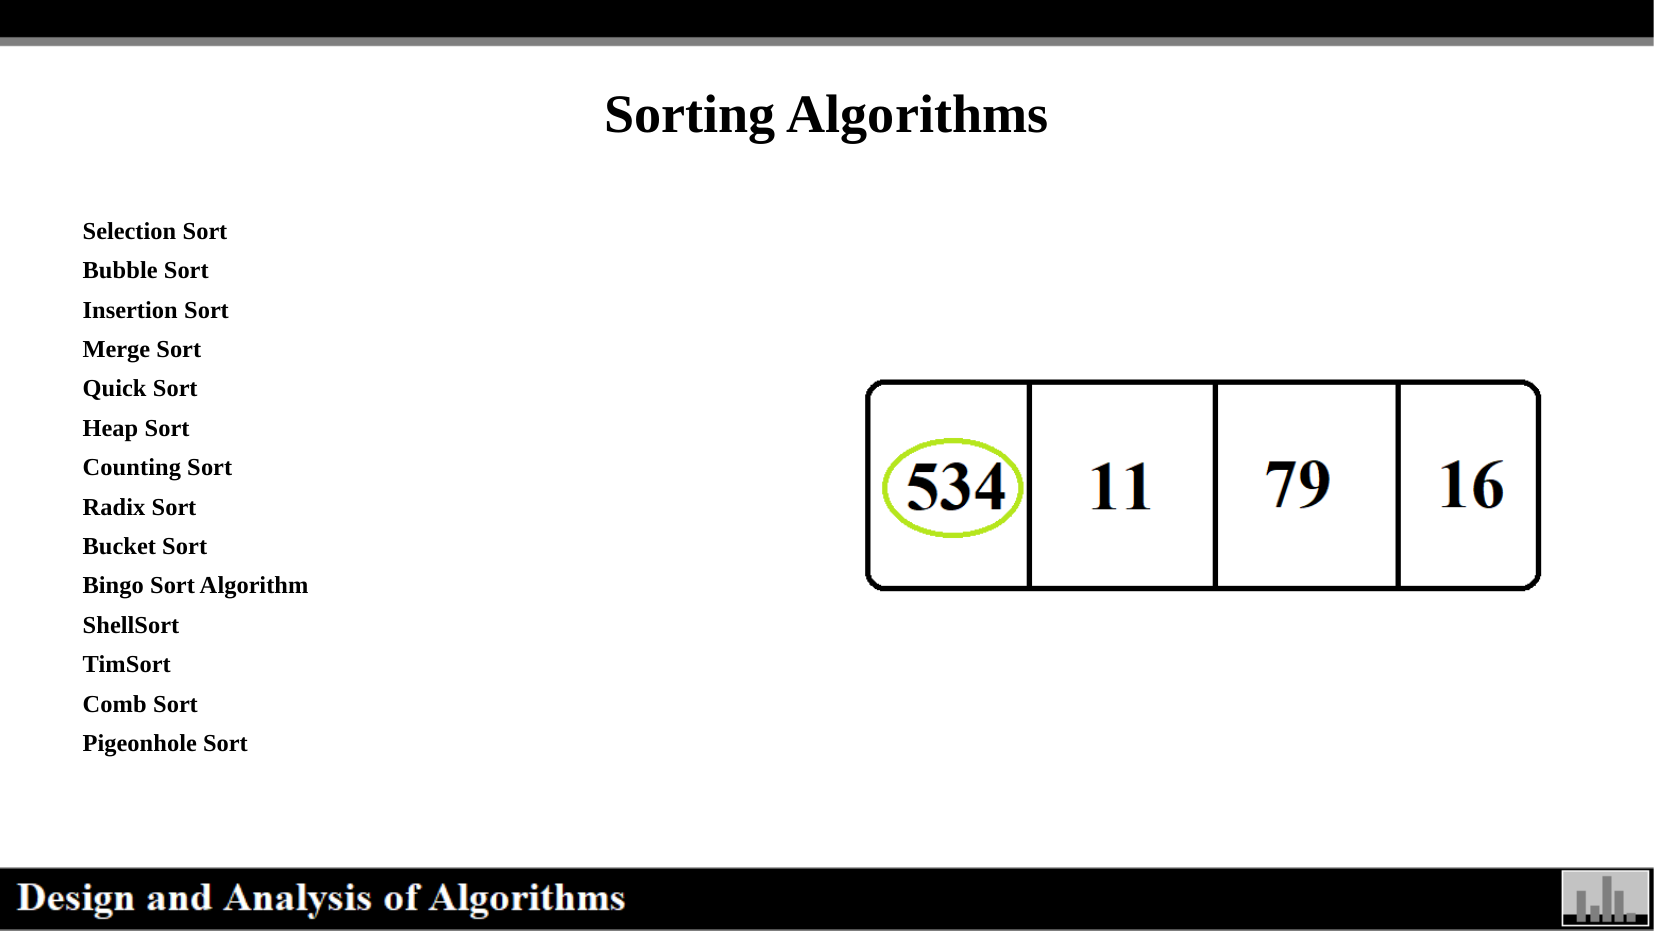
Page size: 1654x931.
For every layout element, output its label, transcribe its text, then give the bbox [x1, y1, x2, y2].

title Sorting Algorithms [82, 37, 1571, 193]
list Selection Sort Bubble Sort Insertion Sort Merge Sort Quick Sort Heap Sort Counting Sort Radix Sort Bucket Sort Bingo Sort Algorithm ShellSort TimSort Comb Sort Pigeonhole Sort [82, 217, 809, 758]
picture [0, 0, 1654, 931]
